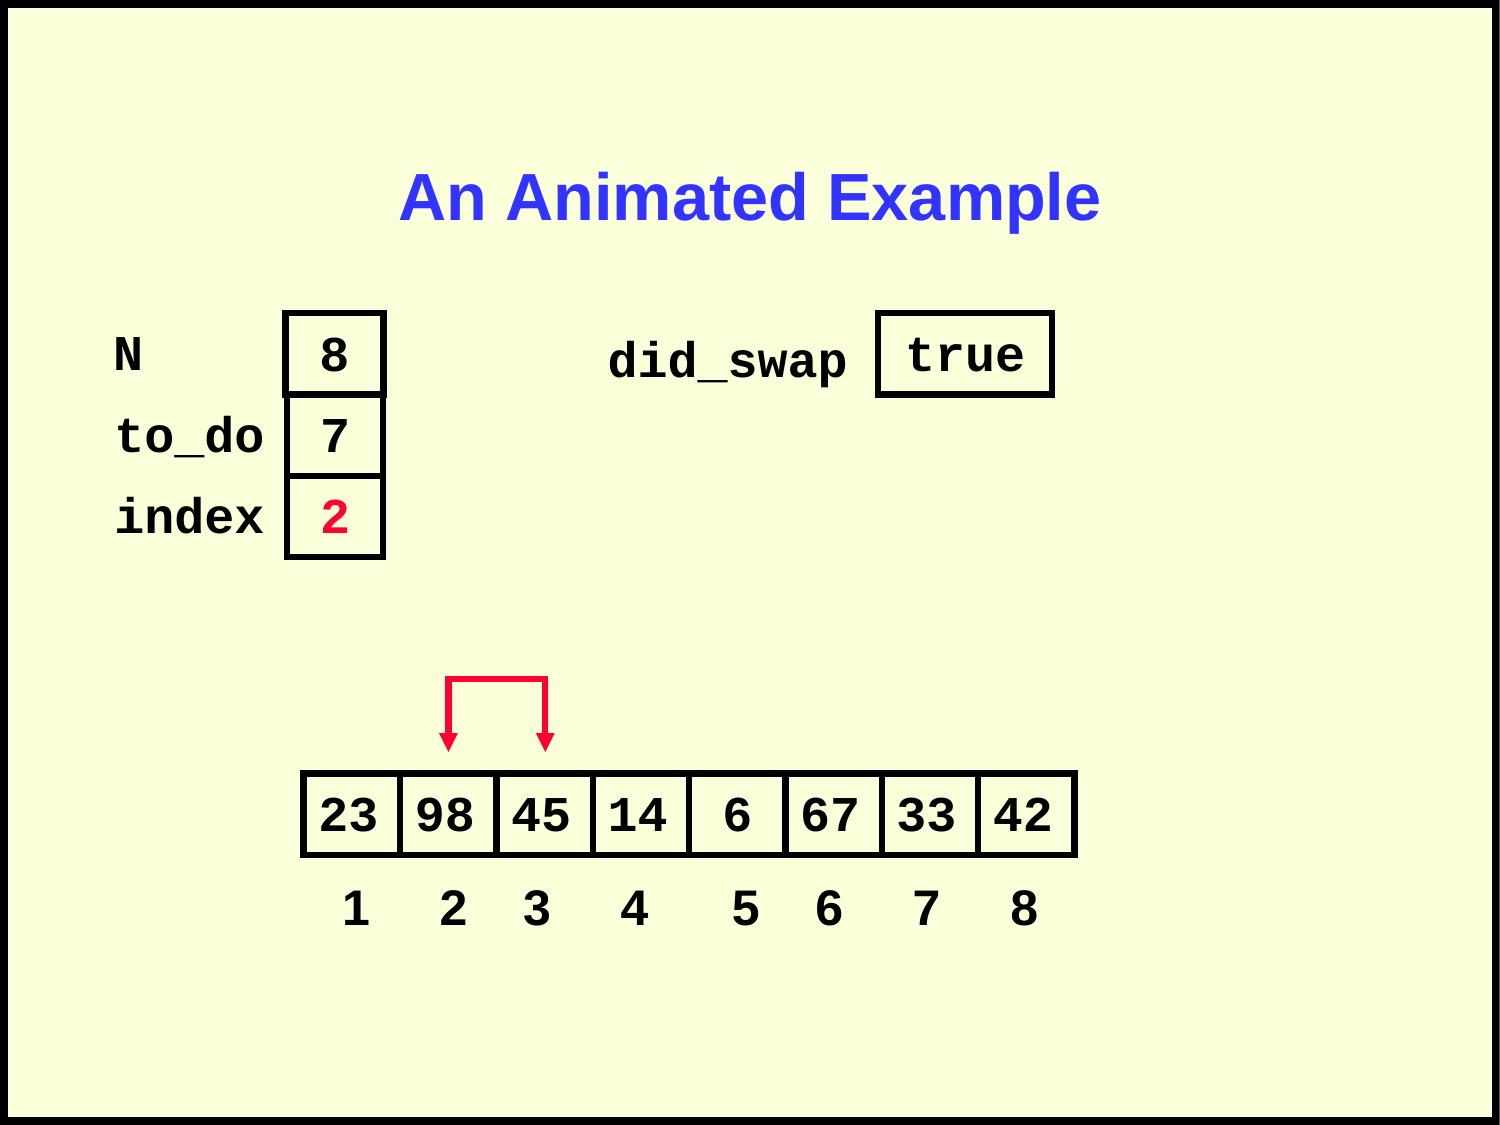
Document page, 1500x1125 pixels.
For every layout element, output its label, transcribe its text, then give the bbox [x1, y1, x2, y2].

title An Animated Example [112, 99, 1388, 288]
text_box 98 [400, 773, 497, 855]
text_box to_do [99, 394, 280, 470]
text_box true [877, 313, 1053, 395]
text_box 45 [497, 773, 592, 855]
text_box 7 [286, 395, 384, 475]
text_box 23 [303, 773, 400, 855]
text_box 1 2 3 4 5 6 7 8 [327, 868, 1055, 944]
text_box N [98, 313, 279, 389]
text_box 6 [689, 773, 786, 855]
text_box 33 [881, 773, 978, 855]
text_box 2 [286, 475, 384, 558]
text_box 14 [592, 773, 689, 855]
text_box 42 [978, 773, 1075, 855]
text_box 67 [786, 773, 881, 855]
text_box did_swap [592, 319, 877, 395]
text_box 8 [285, 313, 384, 395]
text_box index [99, 475, 280, 552]
